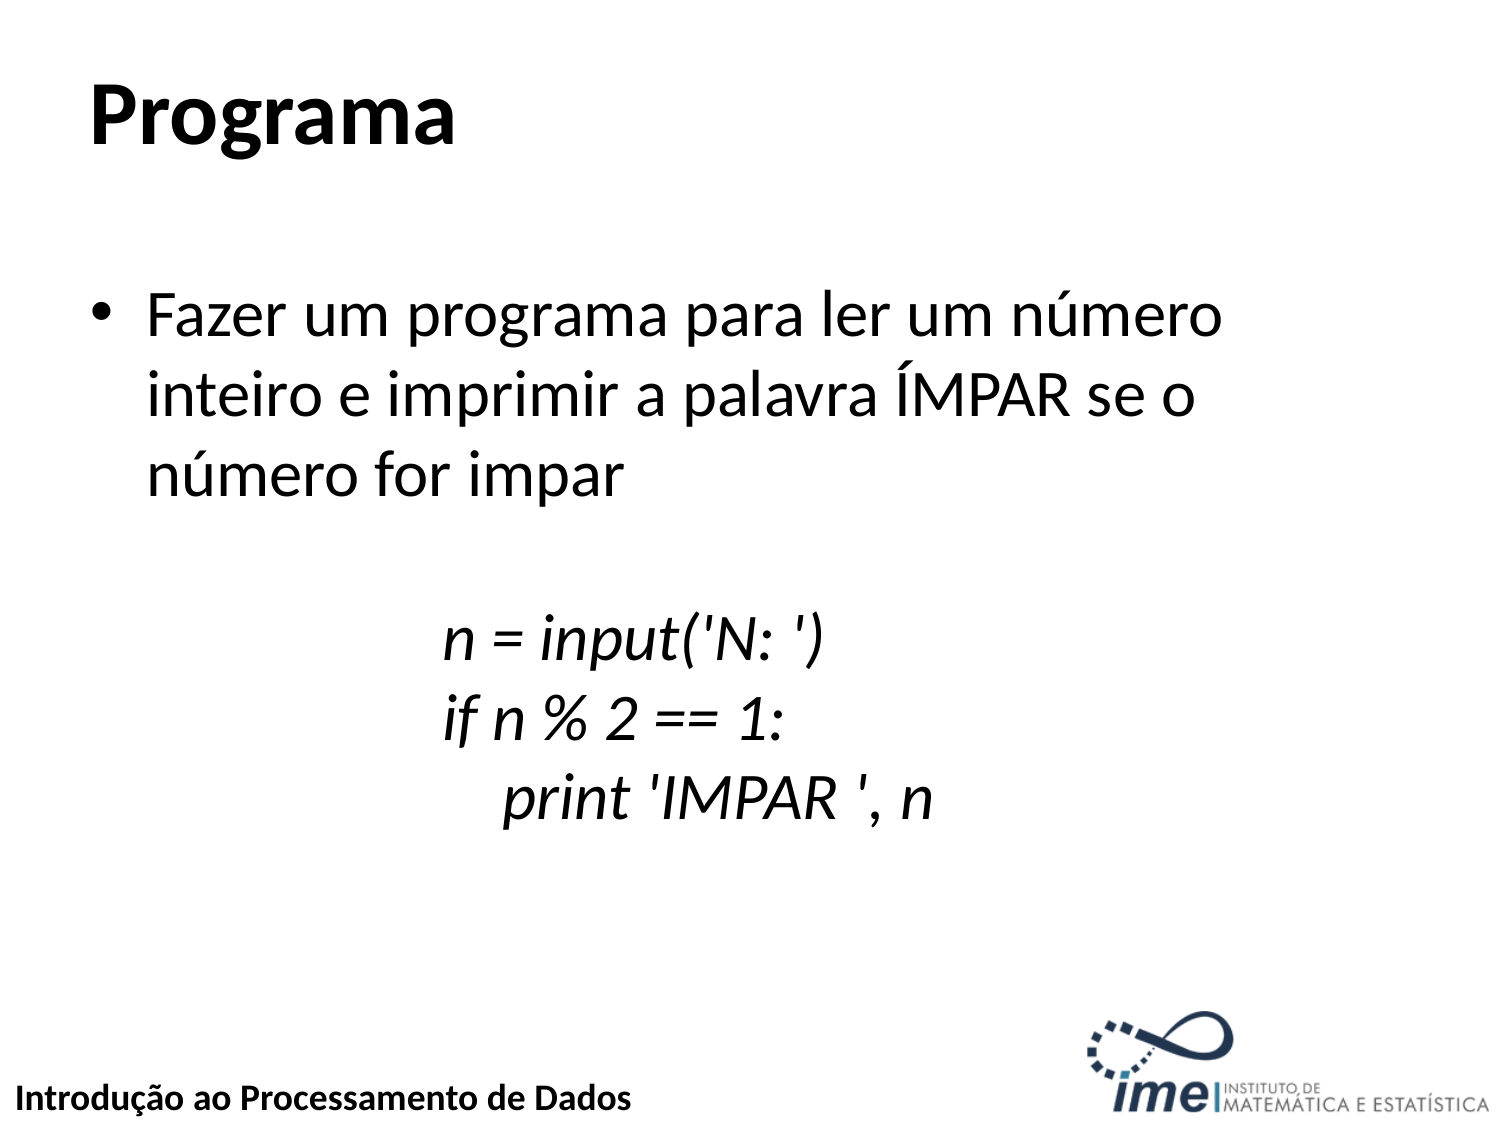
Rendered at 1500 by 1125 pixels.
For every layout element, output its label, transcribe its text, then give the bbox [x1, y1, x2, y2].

list Fazer um programa para ler um número inteiro e imprimir a palavra ÍMPAR se o número for impar [75, 262, 1425, 528]
text_box n = input('N: ') if n % 2 == 1: print 'IMPAR ', n [427, 586, 950, 1001]
title Programa [75, 45, 1425, 233]
picture [1086, 1011, 1495, 1115]
